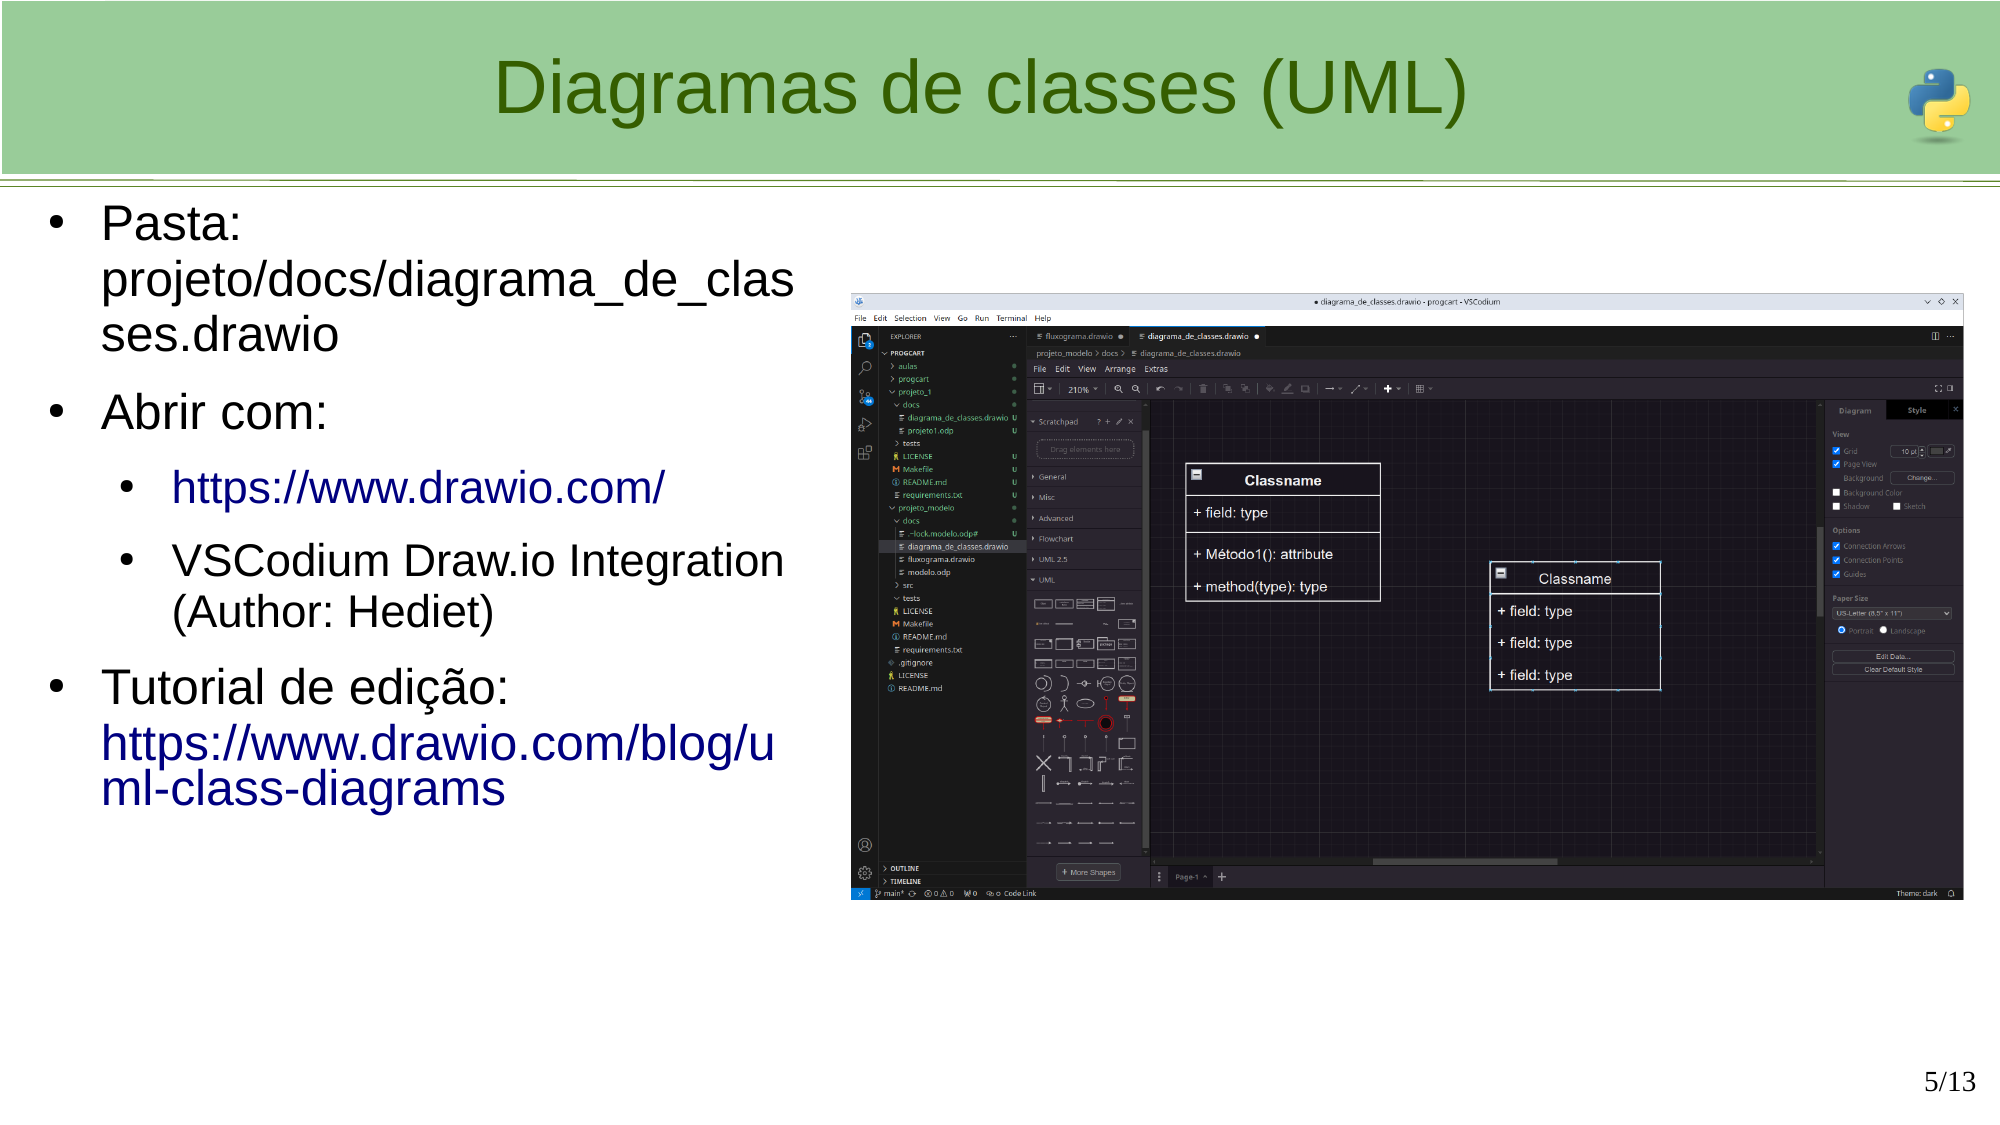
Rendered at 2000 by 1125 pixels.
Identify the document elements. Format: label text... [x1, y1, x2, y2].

title Diagramas de classes (UML) [105, 0, 1861, 174]
picture [1901, 59, 1979, 148]
list Pasta: projeto/docs/diagrama_de_classes.drawio Abrir com: https://www.drawio.com/ VSCodium Draw.io Integration (Author: Hediet) Tutorial de edição: https://www.drawio.com/blog/uml-class-diagrams [30, 195, 798, 1063]
picture [826, 262, 1979, 945]
